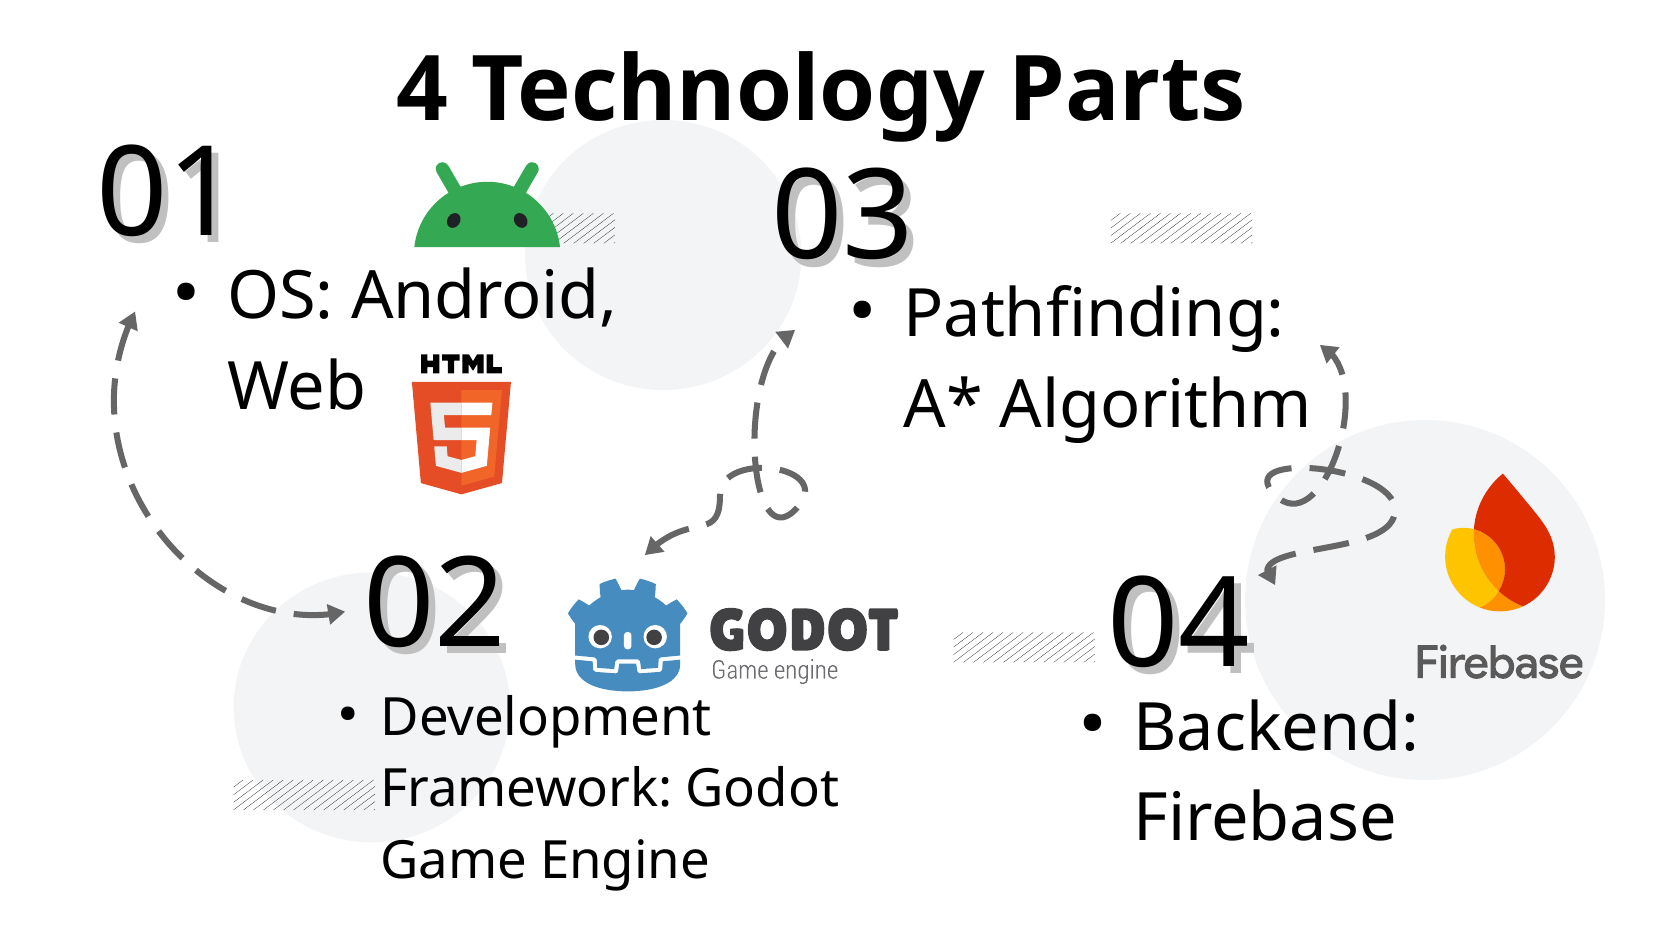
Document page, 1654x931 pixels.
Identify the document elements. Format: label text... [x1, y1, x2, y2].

text_box 04 [1092, 525, 1273, 679]
text_box 03 [756, 148, 937, 303]
list Backend: Firebase [1062, 679, 1625, 898]
picture [413, 161, 562, 249]
list Development Framework: Godot Game Engine [324, 679, 886, 898]
list Pathfinding: A* Algorithm [832, 265, 1394, 485]
text_box 01 [81, 148, 262, 280]
picture [550, 561, 916, 709]
list OS: Android, Web [156, 248, 718, 467]
picture [391, 354, 532, 495]
text_box 02 [348, 505, 529, 679]
title 4 Technology Parts [76, 23, 1565, 148]
picture [1417, 472, 1583, 680]
